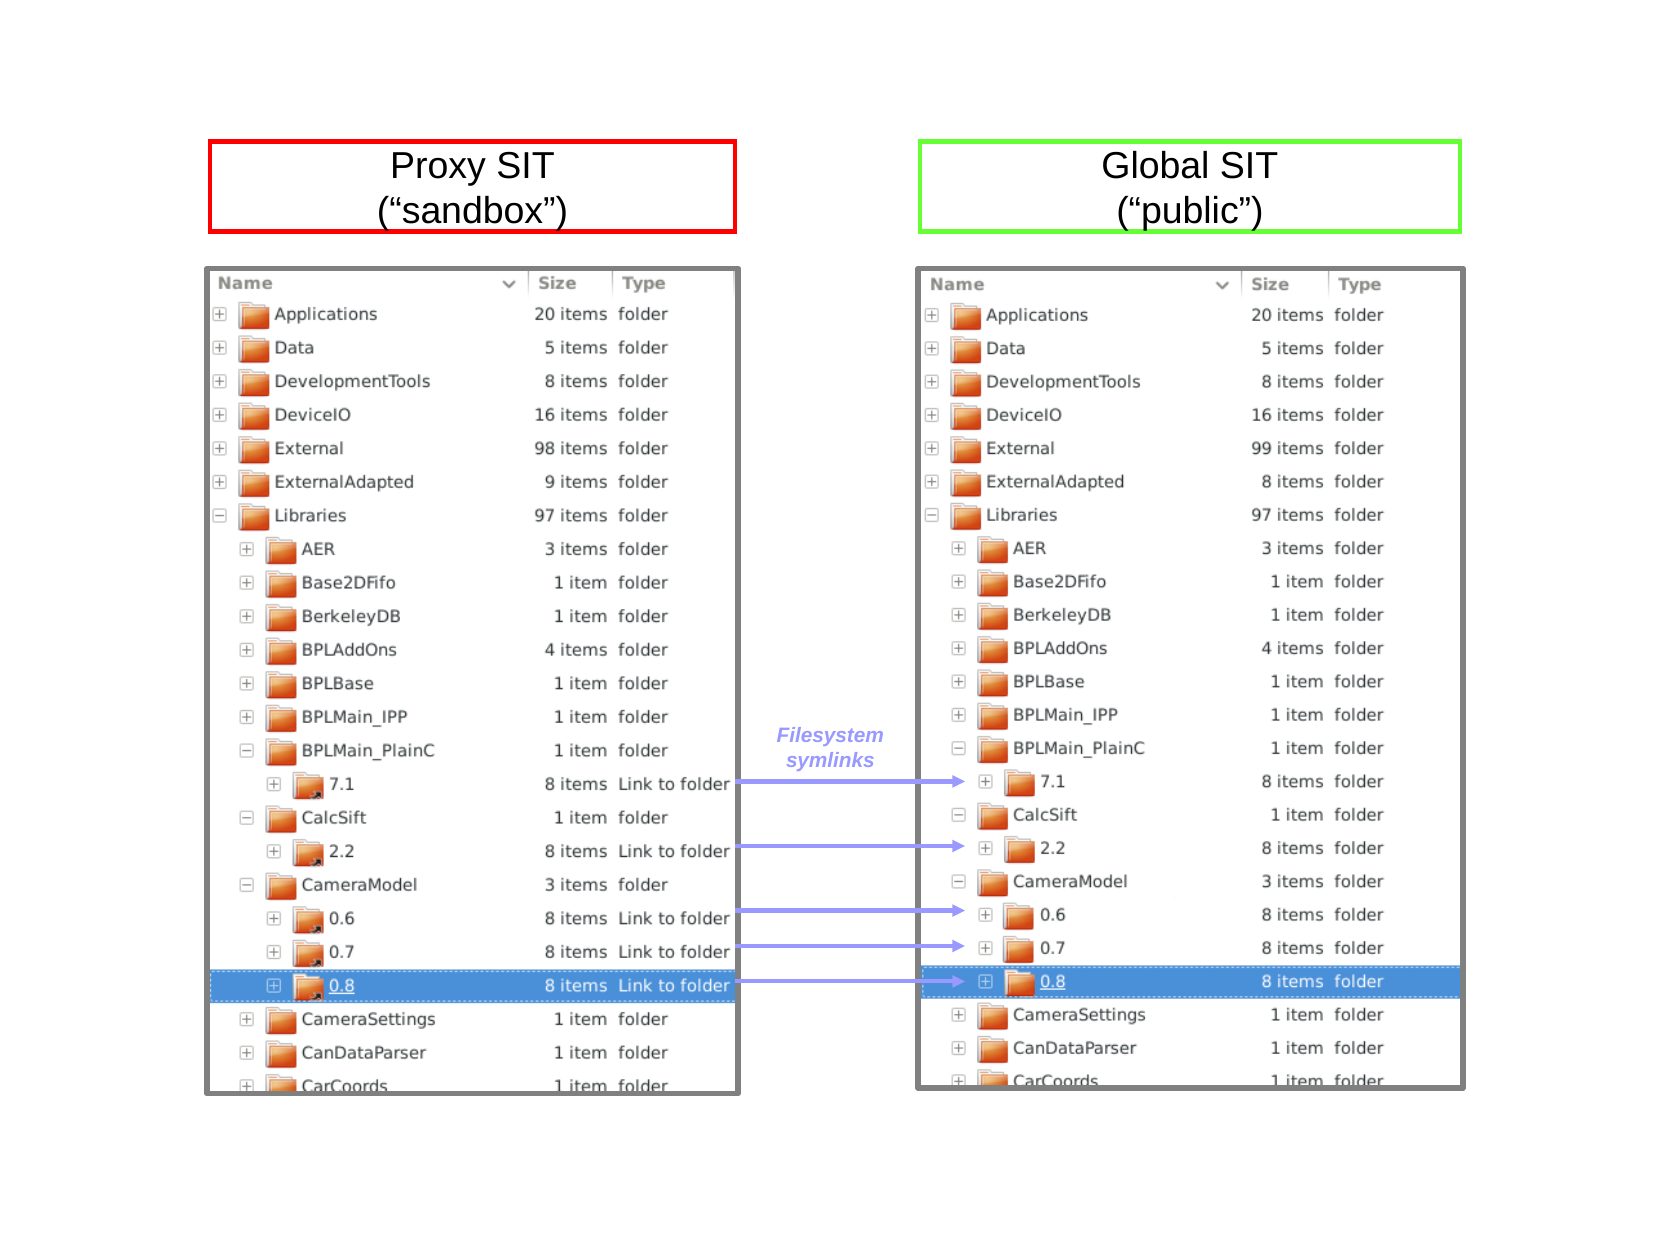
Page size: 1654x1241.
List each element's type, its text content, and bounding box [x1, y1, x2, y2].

text_box Global SIT (“public”) [919, 141, 1460, 232]
text_box Filesystem symlinks [761, 721, 899, 772]
text_box Proxy SIT (“sandbox”) [210, 141, 736, 232]
picture [921, 271, 1460, 1086]
picture [210, 271, 736, 1091]
